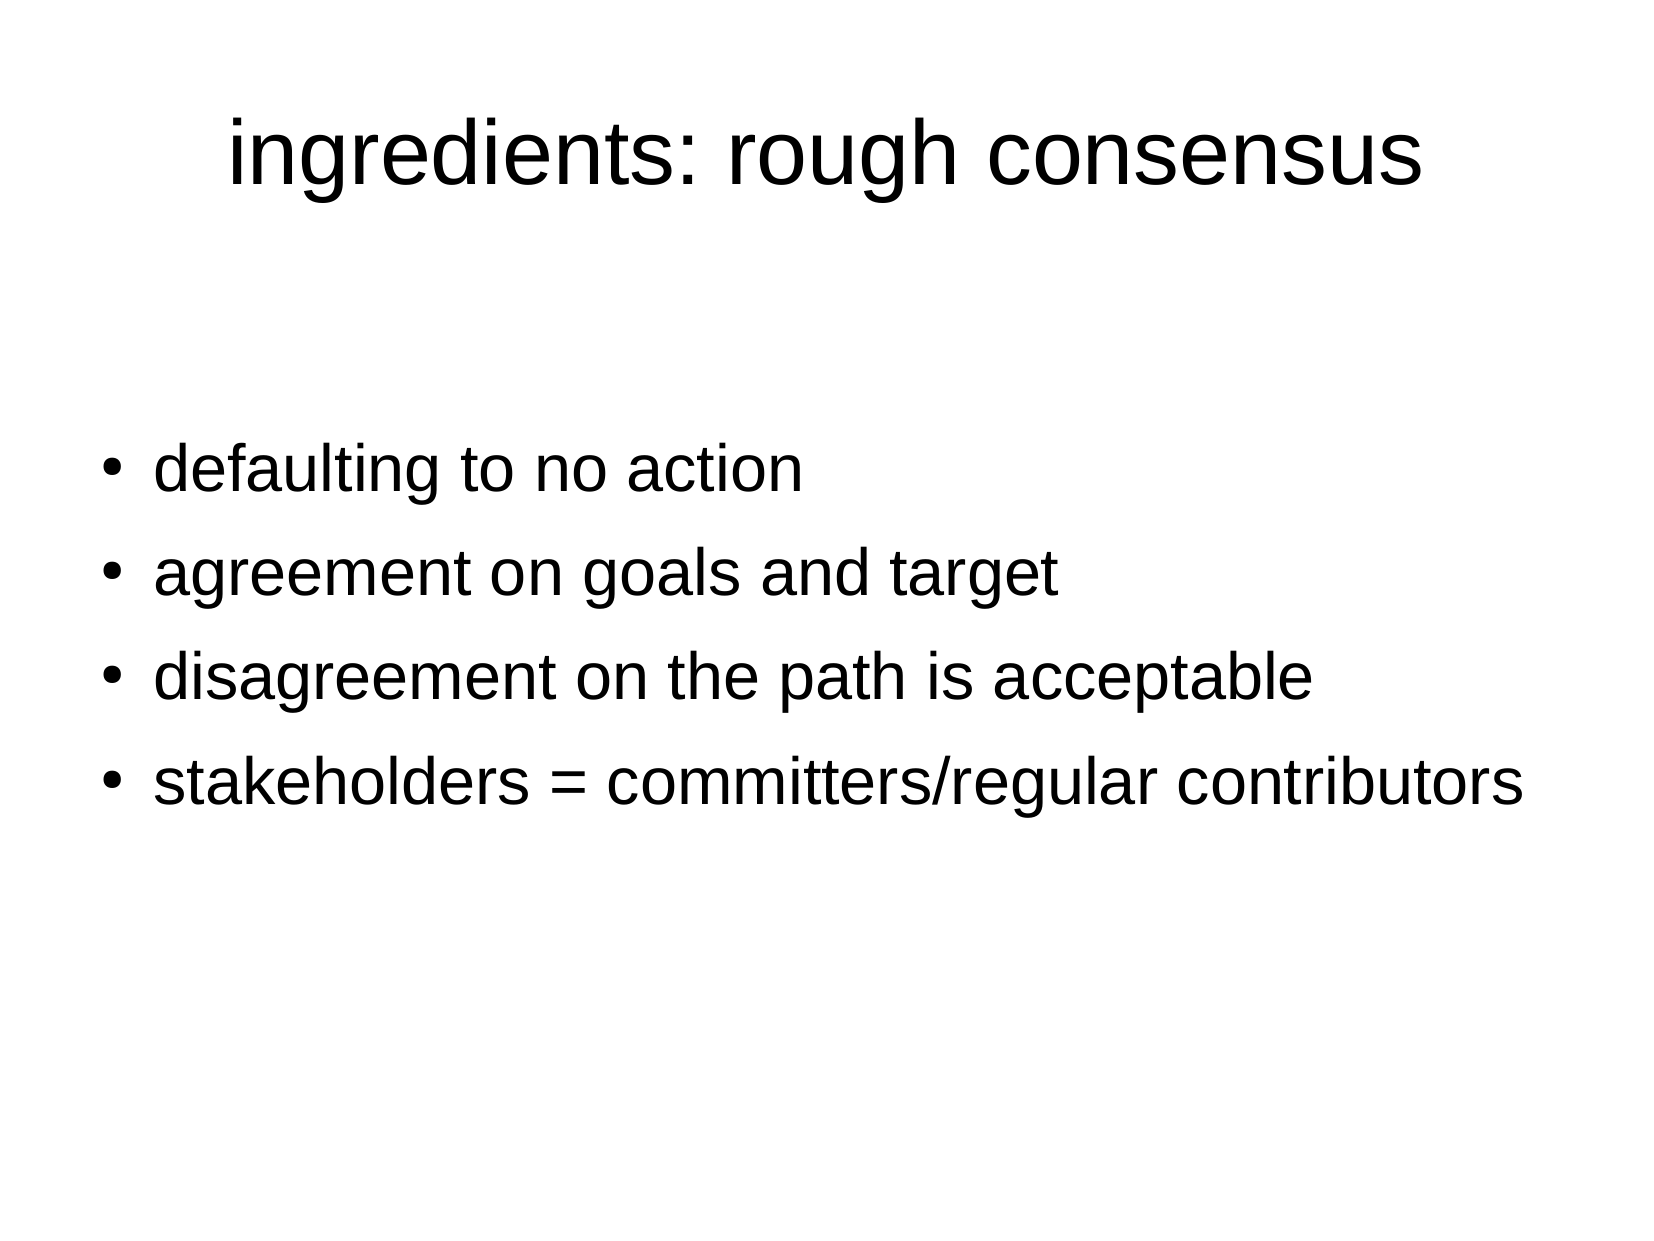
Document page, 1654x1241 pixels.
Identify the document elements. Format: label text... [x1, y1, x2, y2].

title ingredients: rough consensus [82, 49, 1571, 257]
list defaulting to no action agreement on goals and target disagreement on the path is acceptable stakeholders = committers/regular contributors [82, 431, 1571, 1021]
